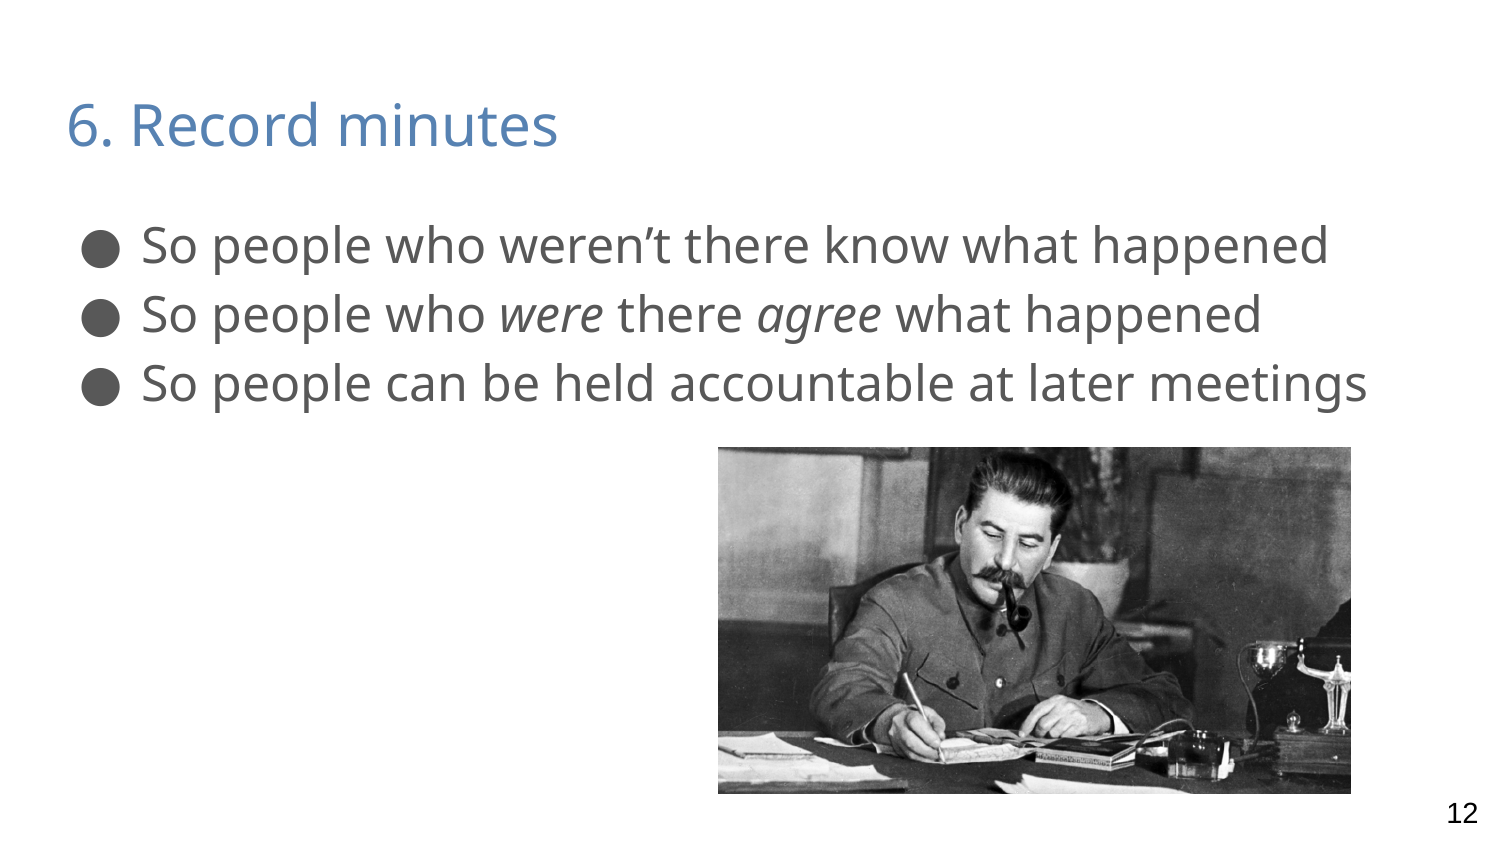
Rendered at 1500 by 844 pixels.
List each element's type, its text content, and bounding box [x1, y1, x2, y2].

title 6. Record minutes [51, 72, 1449, 167]
slide_number <number> [1403, 779, 1494, 844]
list So people who weren’t there know what happened So people who were there agree what happened So people can be held accountable at later meetings [51, 189, 1449, 750]
picture [718, 447, 1351, 794]
